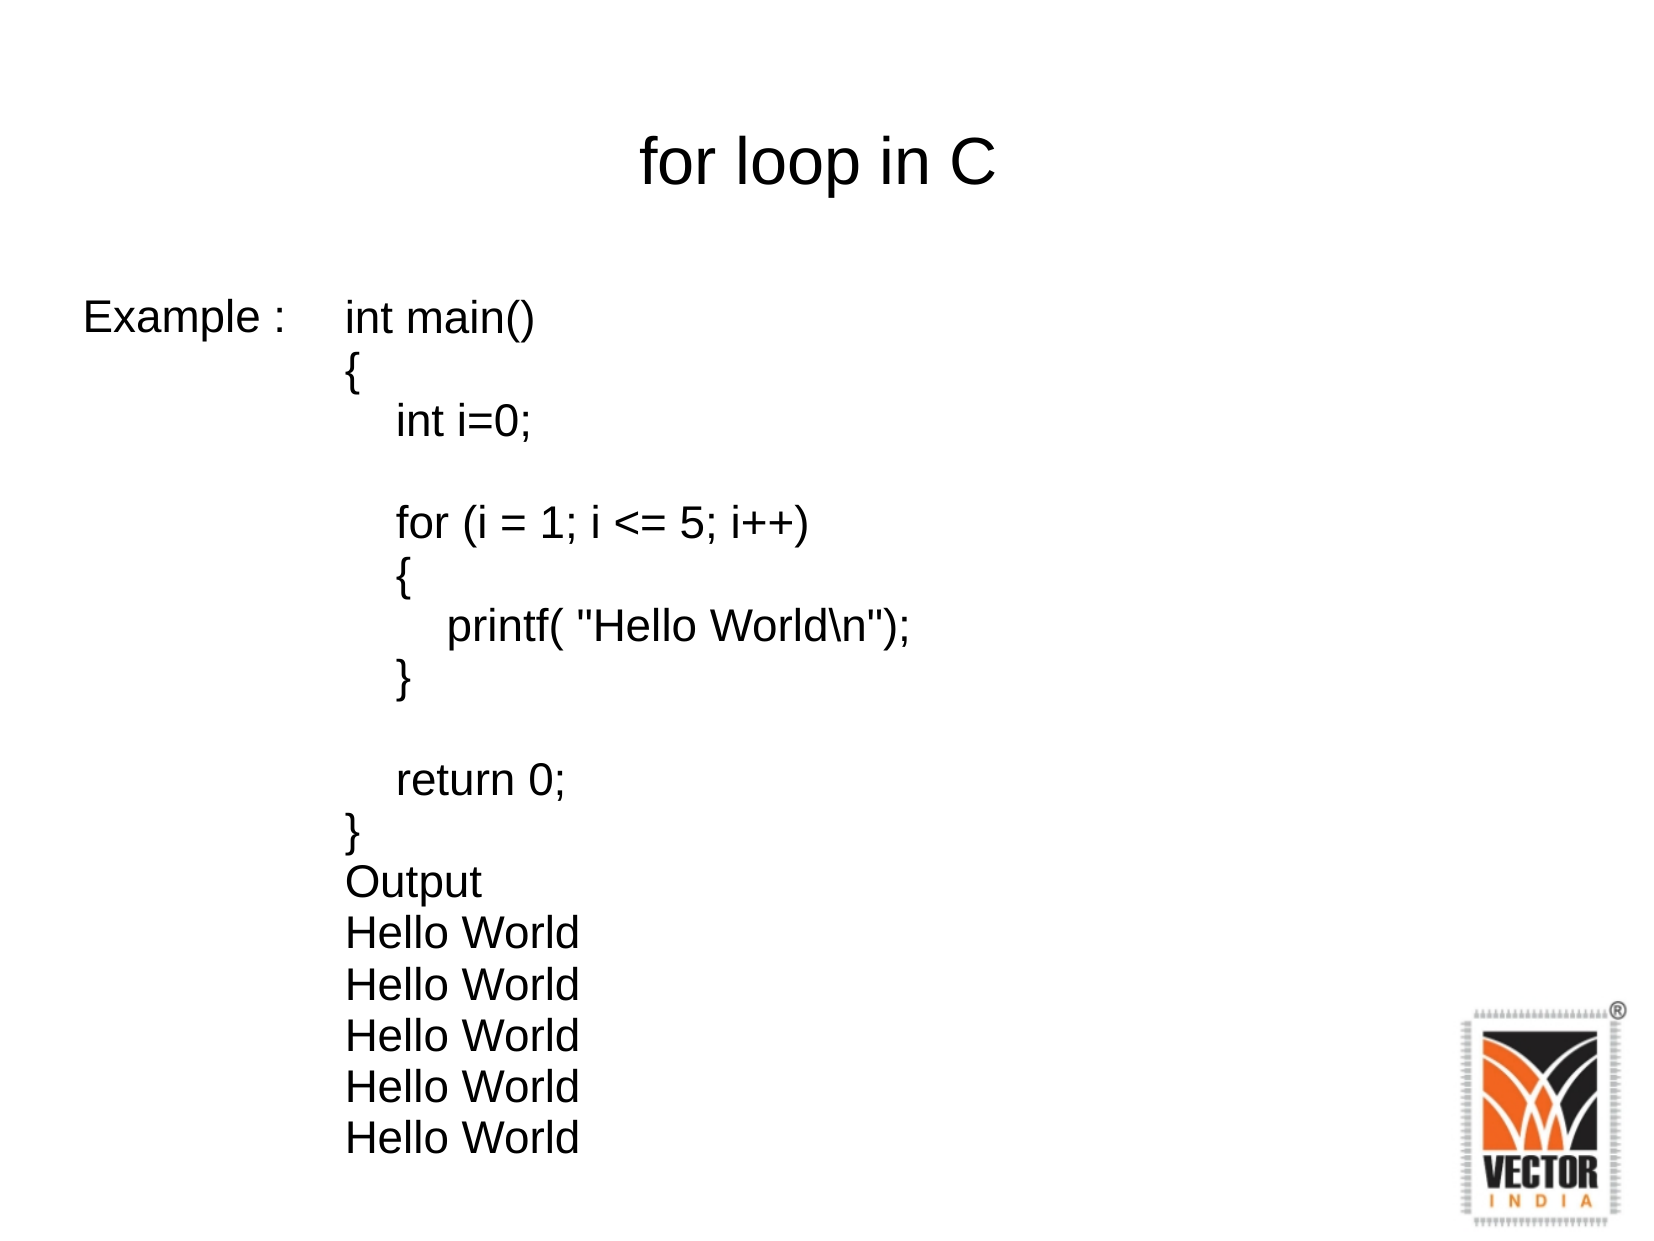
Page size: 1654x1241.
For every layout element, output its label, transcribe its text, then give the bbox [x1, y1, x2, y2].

text_box int main() { int i=0; for (i = 1; i <= 5; i++) { printf( "Hello World\n"); } return 0; } Output Hello World Hello World Hello World Hello World Hello World [330, 285, 1458, 1172]
subtitle Example : [82, 45, 1571, 1241]
picture [1432, 996, 1654, 1237]
